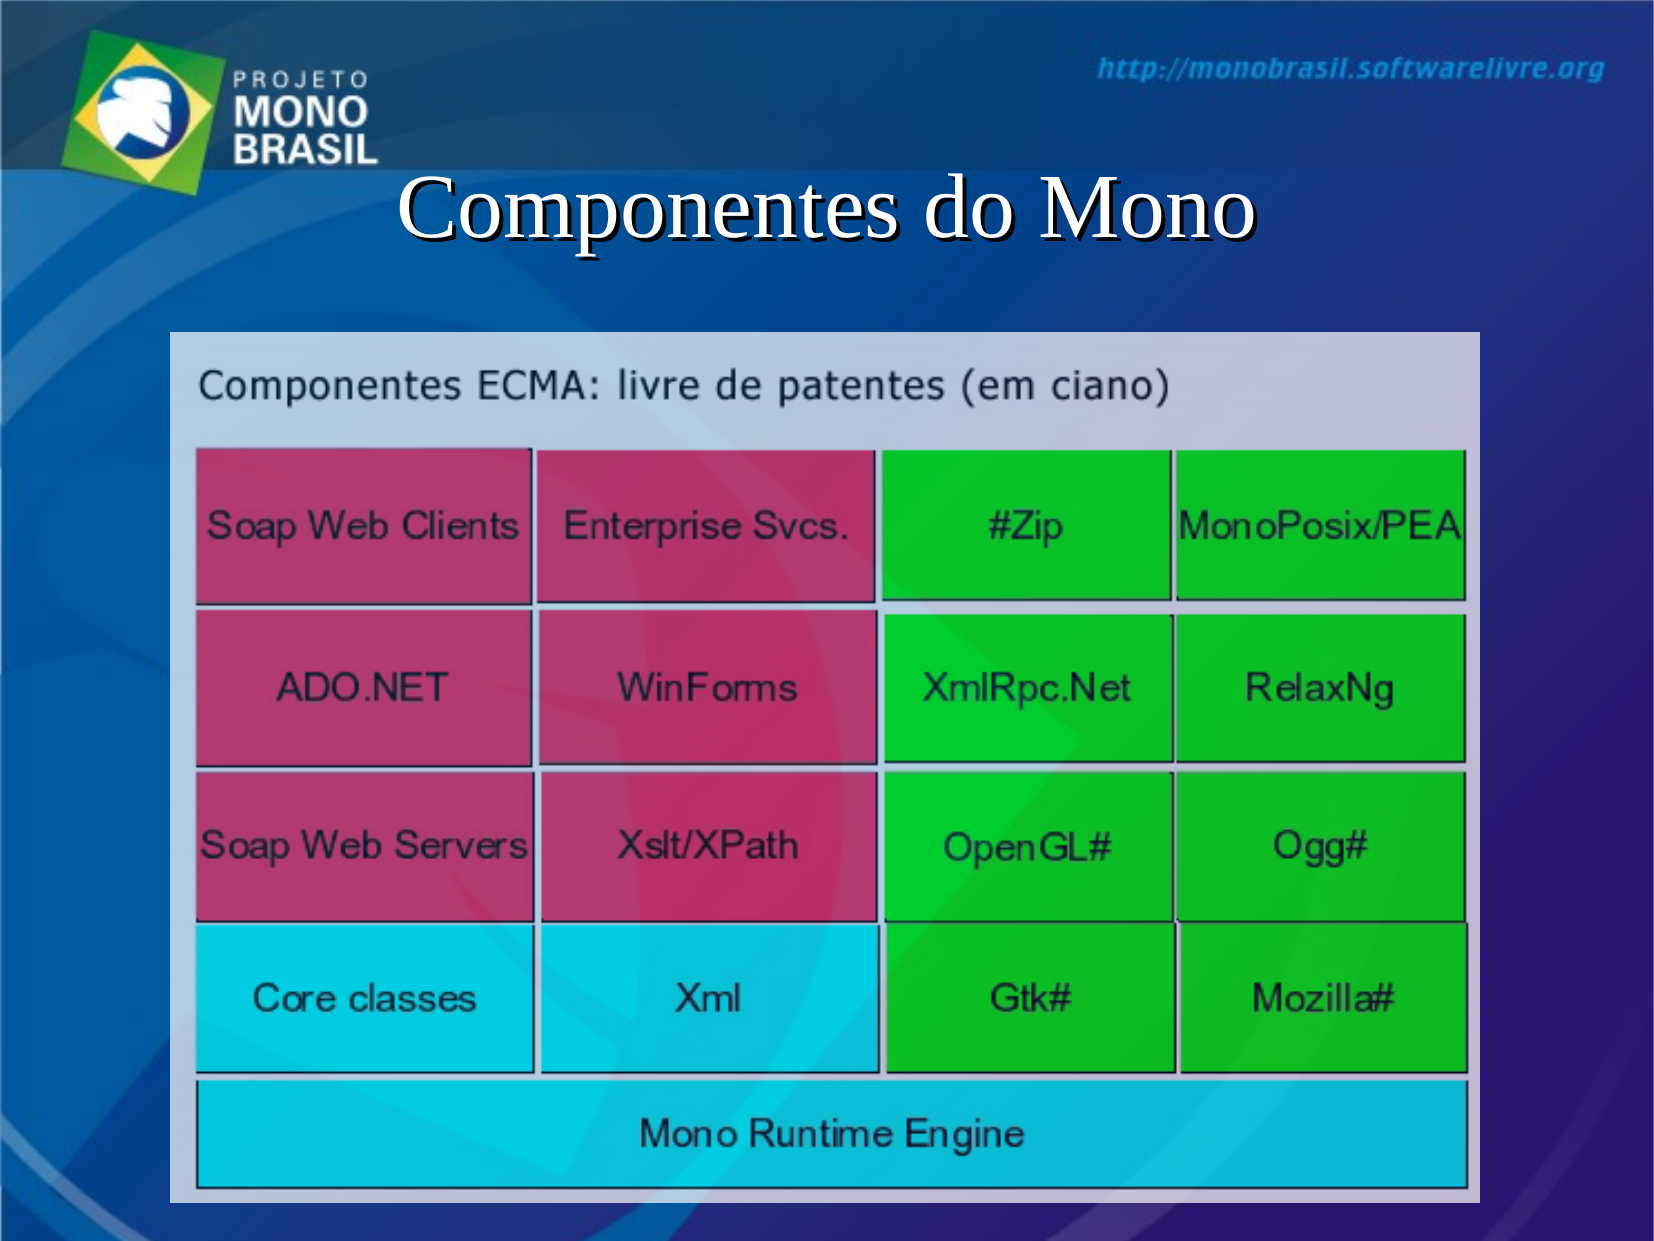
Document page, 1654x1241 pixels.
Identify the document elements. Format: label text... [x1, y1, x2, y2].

title Componentes do Mono [121, 102, 1534, 311]
picture [0, 0, 1654, 1241]
